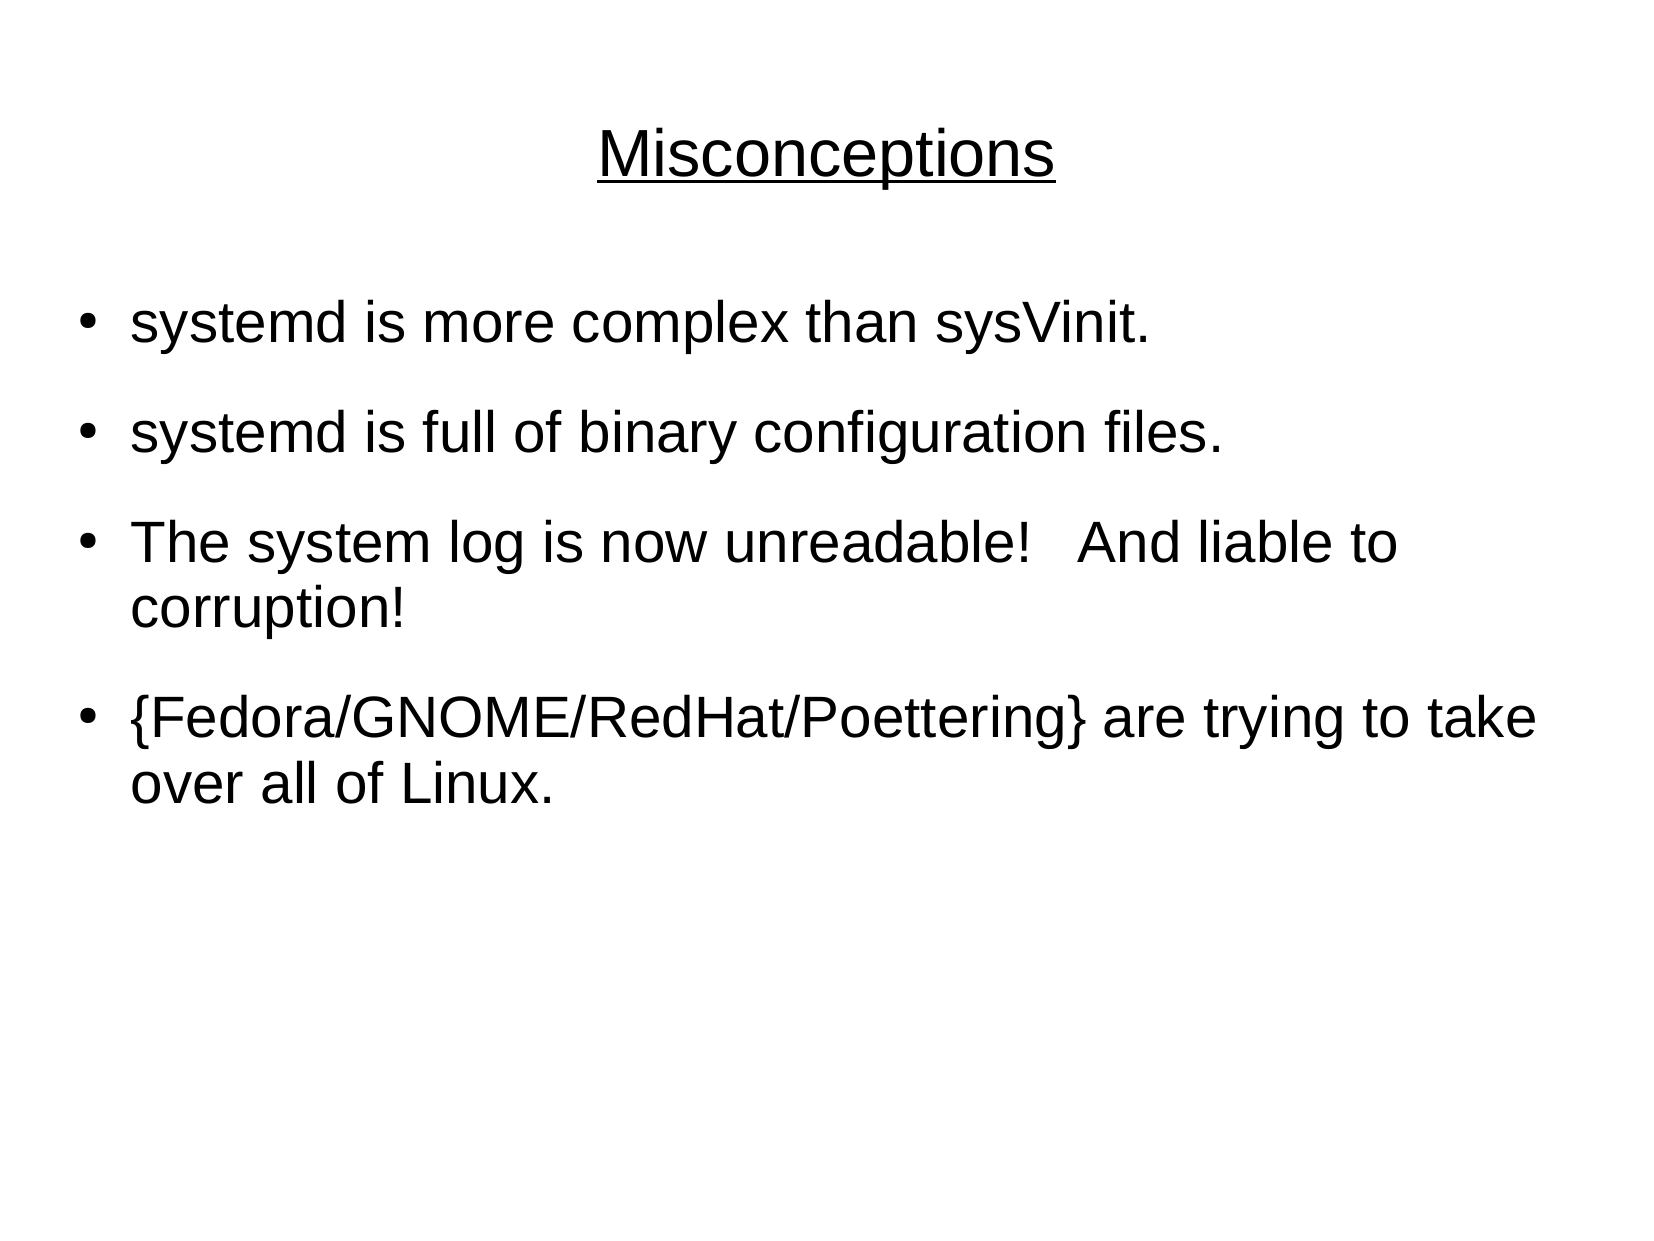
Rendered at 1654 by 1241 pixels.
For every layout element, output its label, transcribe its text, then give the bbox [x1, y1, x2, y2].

title Misconceptions [82, 49, 1571, 257]
list systemd is more complex than sysVinit. systemd is full of binary configuration files. The system log is now unreadable! And liable to corruption! {Fedora/GNOME/RedHat/Poettering} are trying to take over all of Linux. [60, 290, 1621, 1066]
